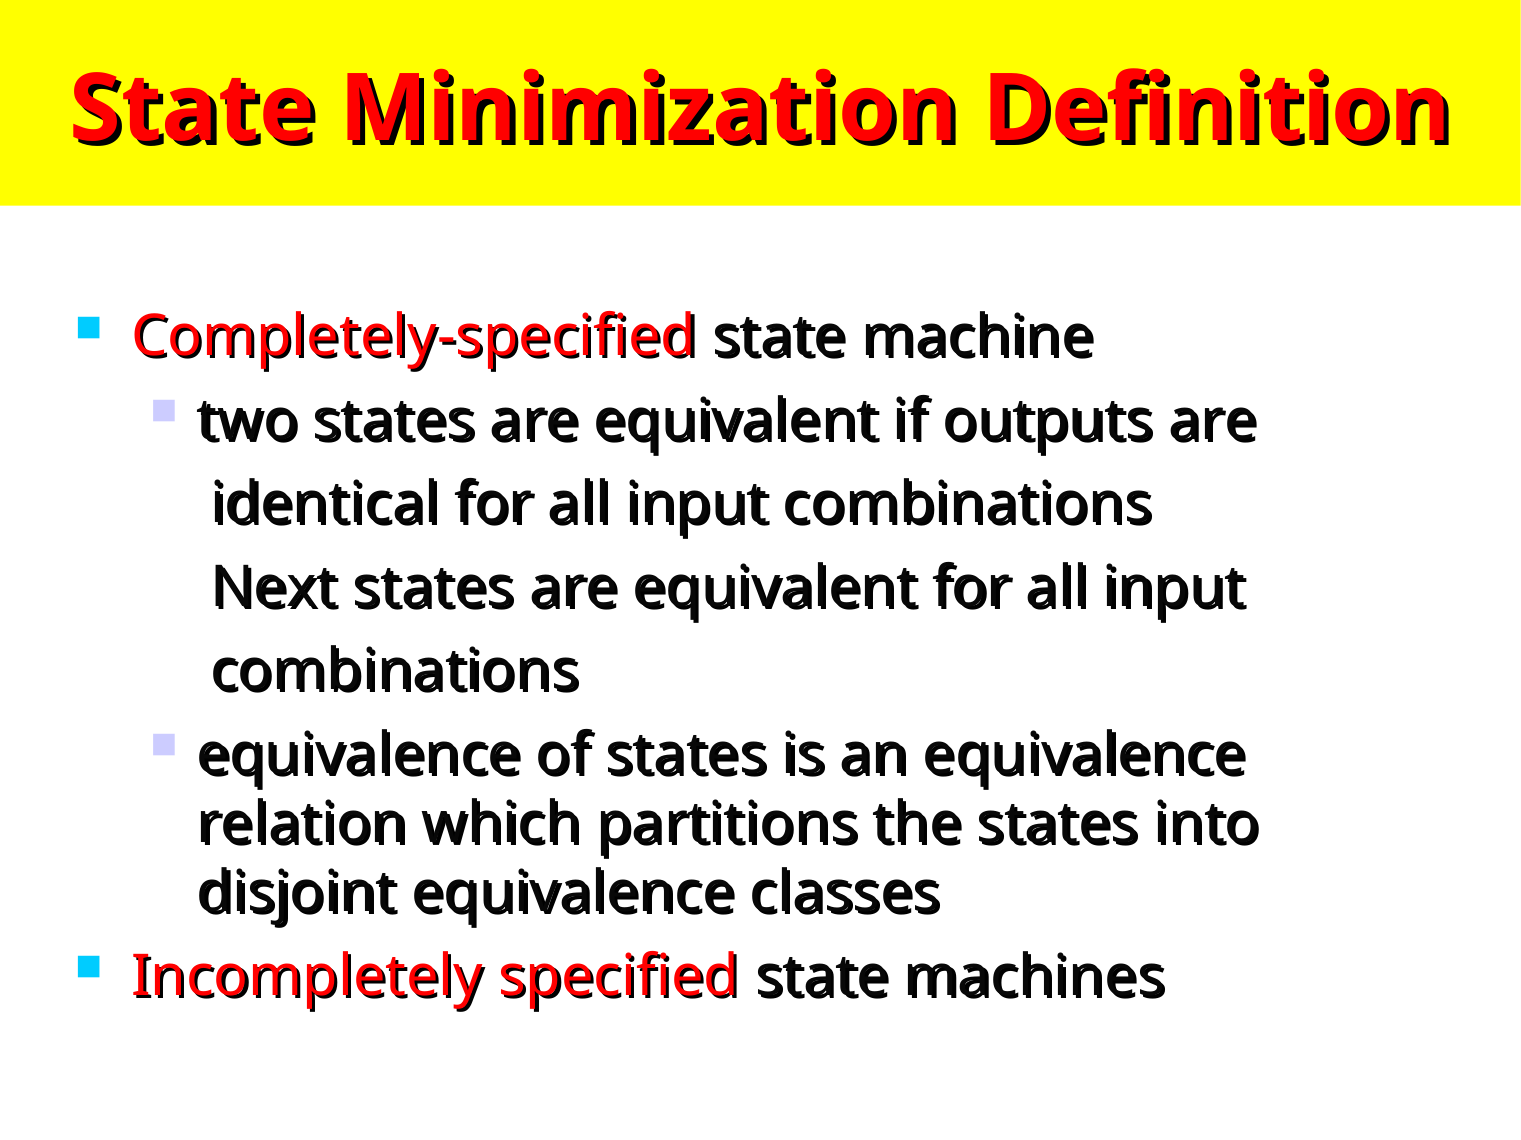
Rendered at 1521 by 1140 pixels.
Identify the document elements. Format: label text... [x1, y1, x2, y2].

list Completely-specified state machine two states are equivalent if outputs are identical for all input combinations Next states are equivalent for all input combinations equivalence of states is an equivalence relation which partitions the states into disjoint equivalence classes Incompletely specified state machines [59, 290, 1467, 1016]
title State Minimization Definition [0, 0, 1521, 206]
